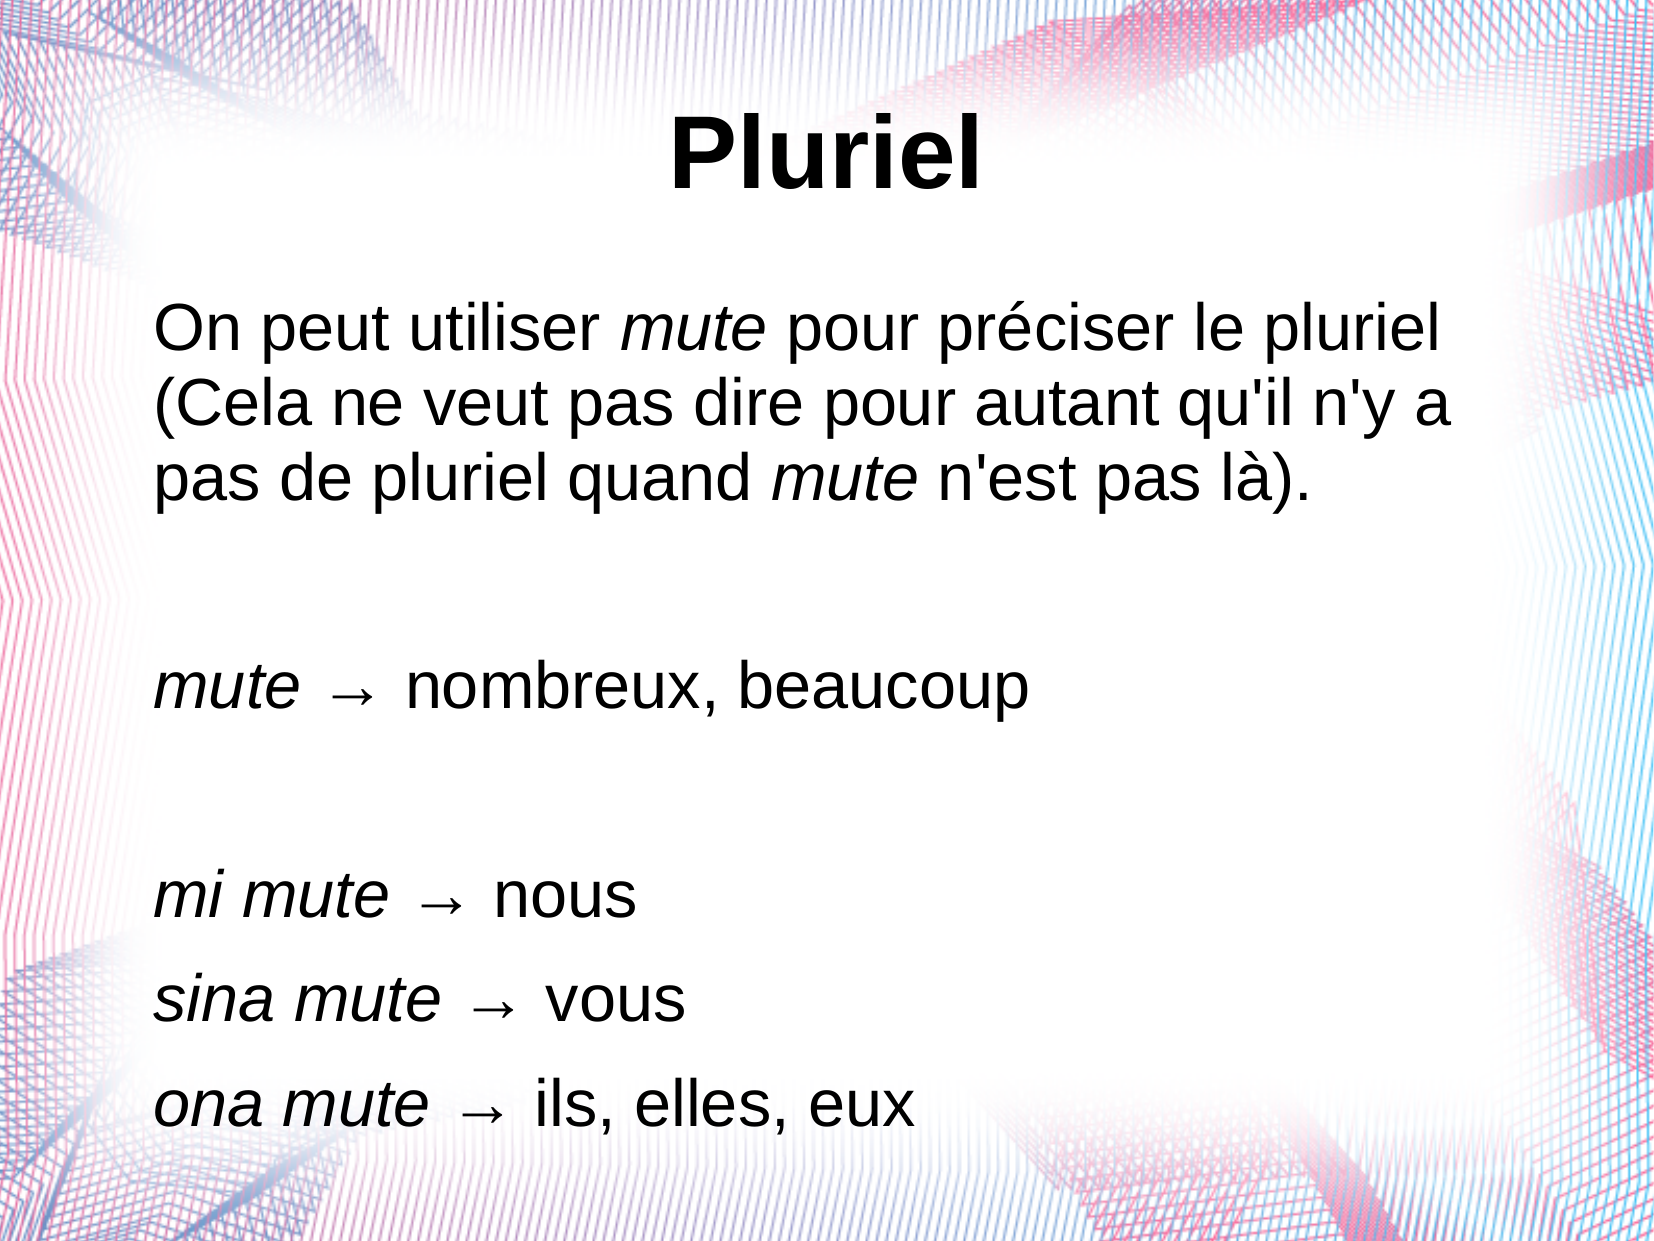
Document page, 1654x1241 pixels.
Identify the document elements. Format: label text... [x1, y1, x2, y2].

list On peut utiliser mute pour préciser le pluriel (Cela ne veut pas dire pour autant qu'il n'y a pas de pluriel quand mute n'est pas là). mute → nombreux, beaucoup mi mute → nous sina mute → vous ona mute → ils, elles, eux [82, 290, 1571, 1141]
title Pluriel [82, 49, 1571, 257]
picture [0, 0, 1654, 1241]
